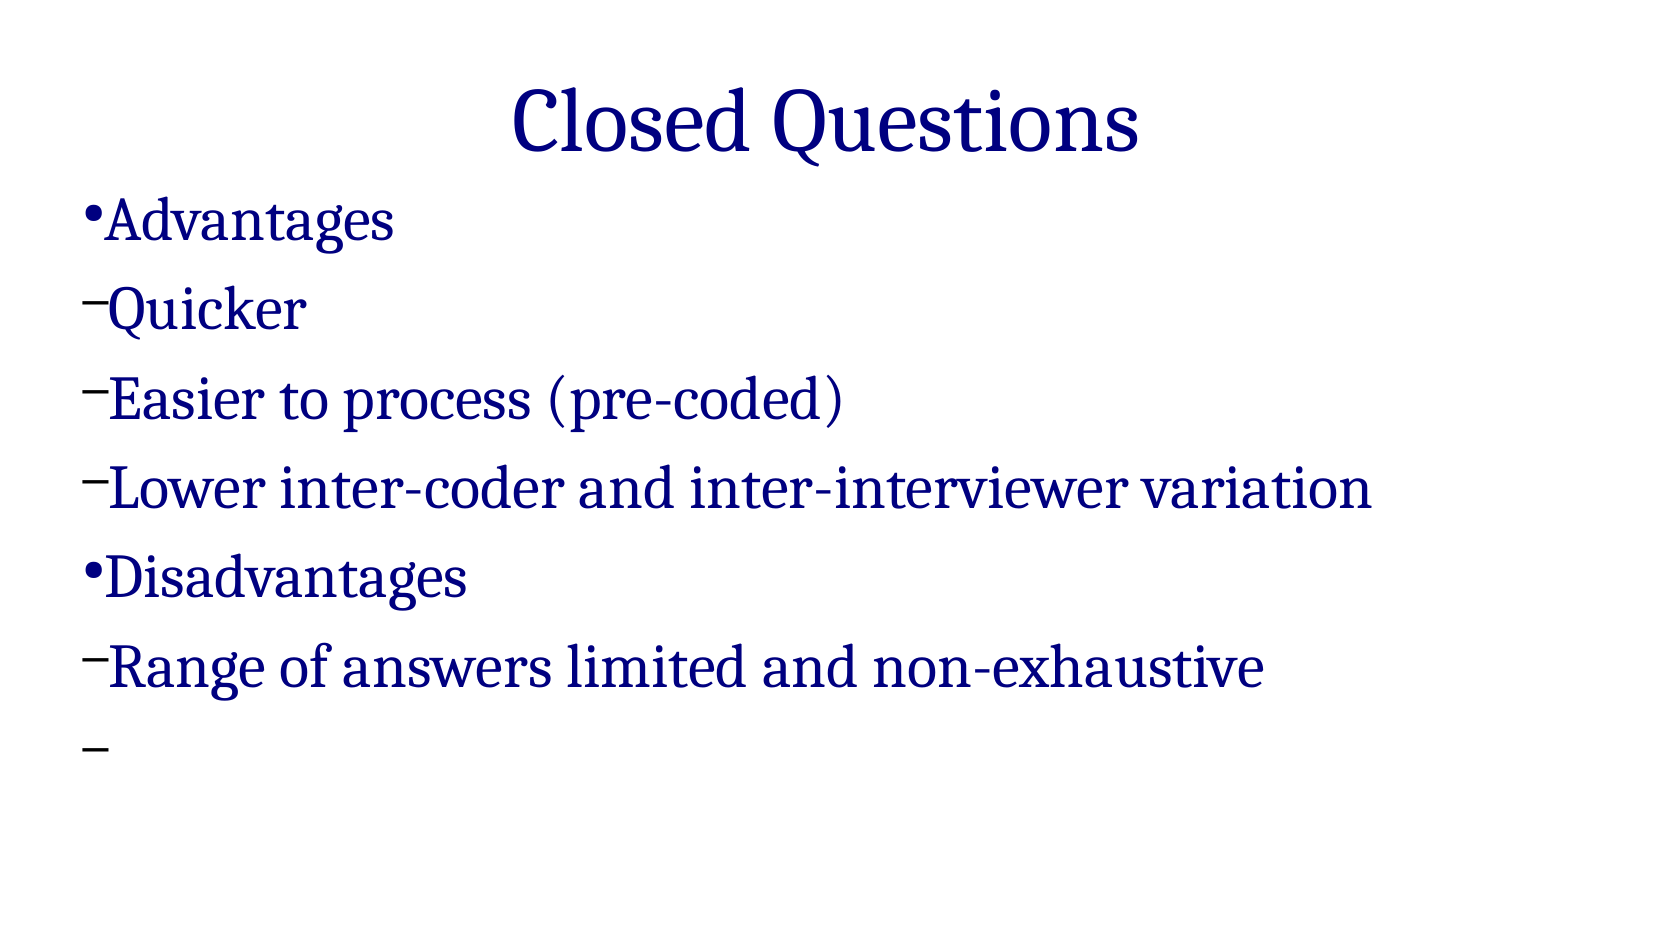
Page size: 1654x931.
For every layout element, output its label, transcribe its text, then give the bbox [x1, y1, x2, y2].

list Advantages Quicker Easier to process (pre-coded) Lower inter-coder and inter-interviewer variation Disadvantages Range of answers limited and non-exhaustive [82, 192, 1571, 732]
title Closed Questions [82, 37, 1571, 192]
